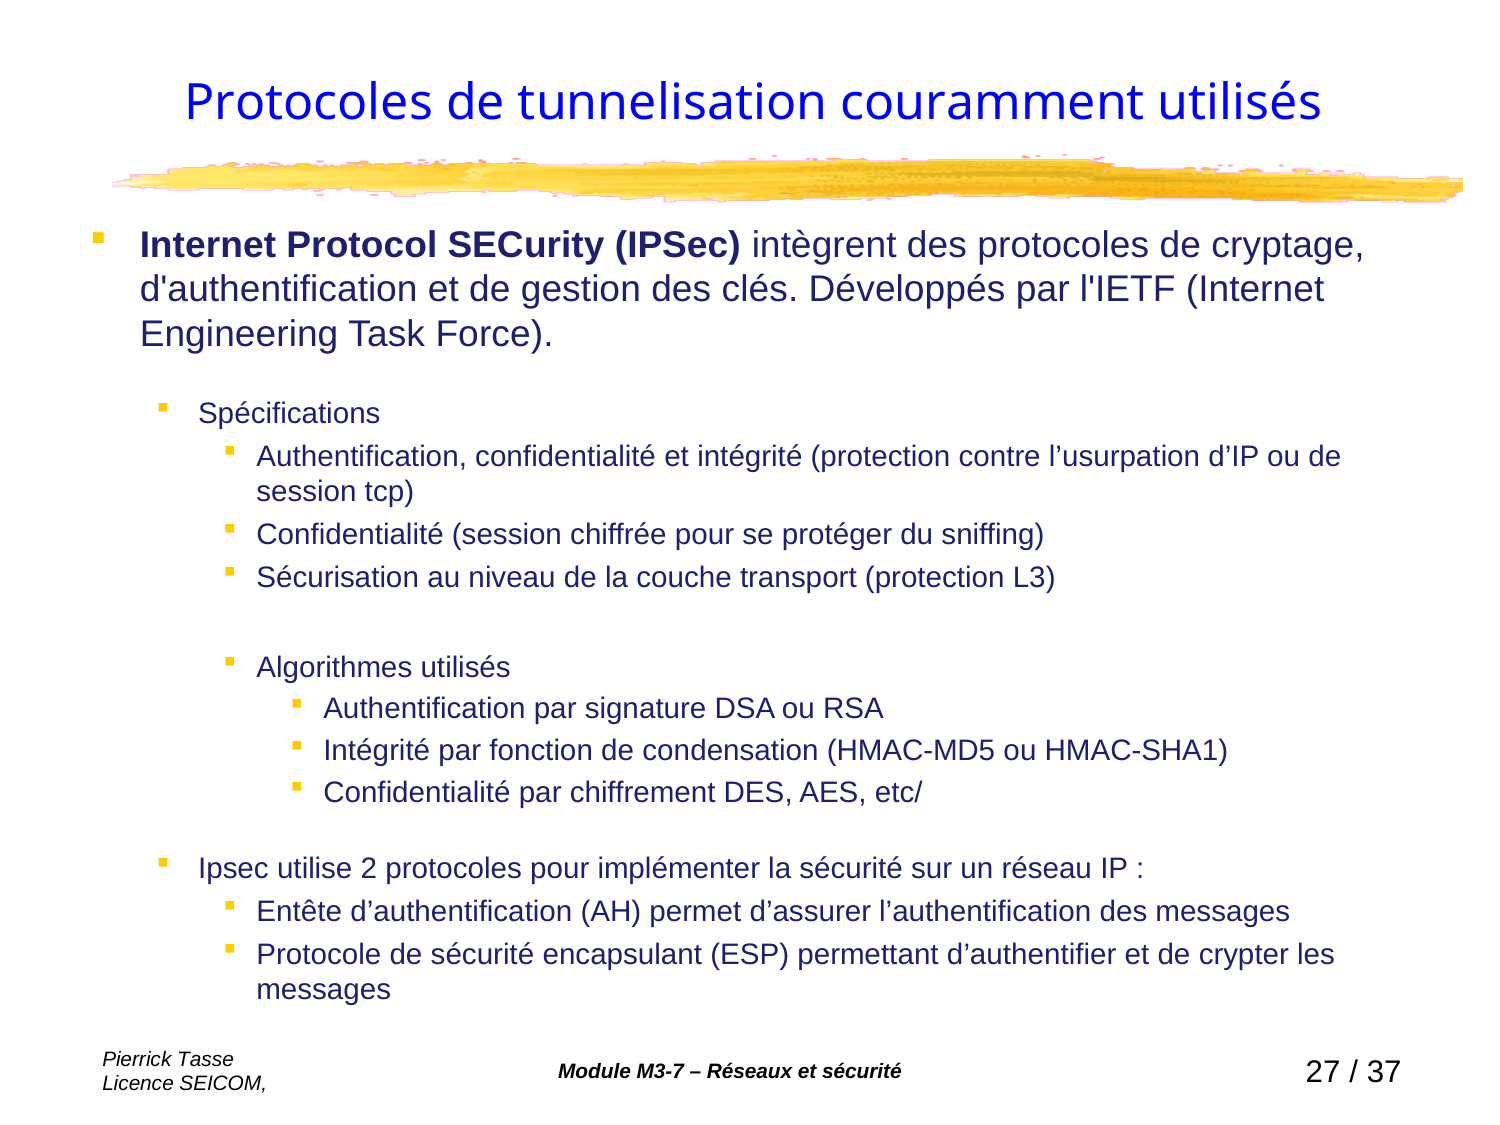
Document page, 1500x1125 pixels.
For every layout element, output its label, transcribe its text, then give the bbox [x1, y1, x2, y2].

list Internet Protocol SECurity (IPSec) intègrent des protocoles de cryptage, d'authentification et de gestion des clés. Développés par l'IETF (Internet Engineering Task Force). Spécifications Authentification, confidentialité et intégrité (protection contre l’usurpation d’IP ou de session tcp) Confidentialité (session chiffrée pour se protéger du sniffing) Sécurisation au niveau de la couche transport (protection L3) Algorithmes utilisés Authentification par signature DSA ou RSA Intégrité par fonction de condensation (HMAC-MD5 ou HMAC-SHA1) Confidentialité par chiffrement DES, AES, etc/ Ipsec utilise 2 protocoles pour implémenter la sécurité sur un réseau IP : Entête d’authentification (AH) permet d’assurer l’authentification des messages Protocole de sécurité encapsulant (ESP) permettant d’authentifier et de crypter les messages [74, 212, 1417, 1016]
title Protocoles de tunnelisation couramment utilisés [62, 37, 1338, 138]
picture [112, 149, 1463, 213]
